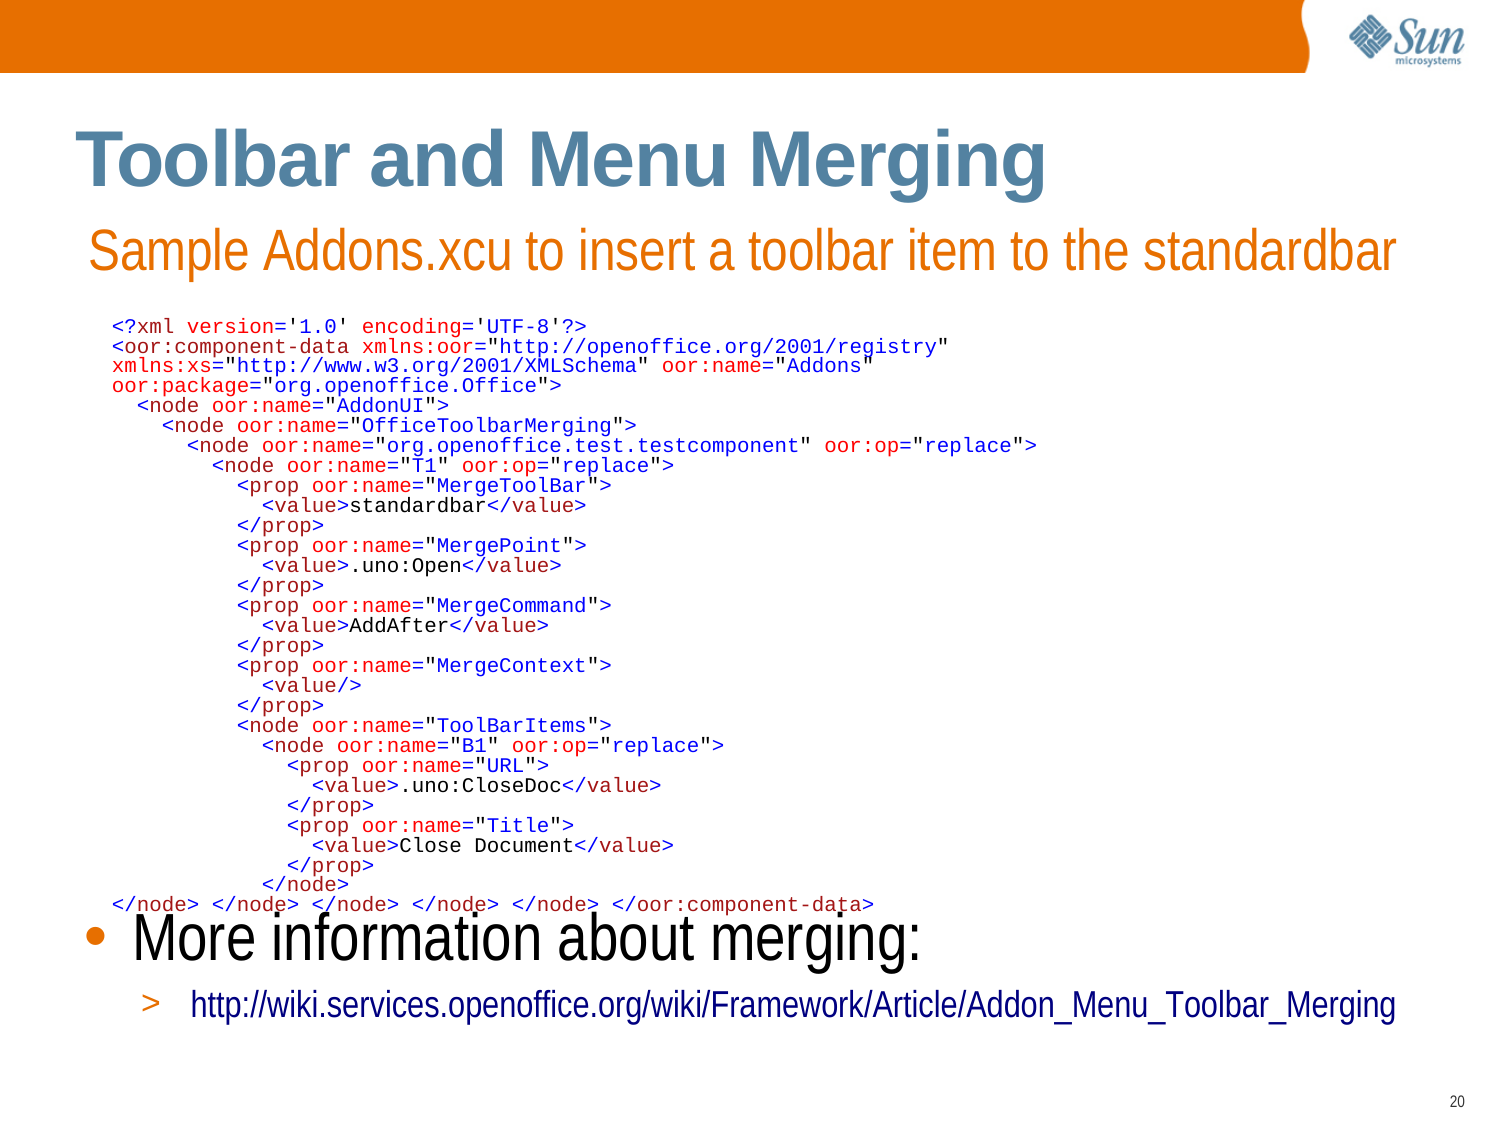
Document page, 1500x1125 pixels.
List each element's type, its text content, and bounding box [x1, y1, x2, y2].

text_box Sample Addons.xcu to insert a toolbar item to the standardbar [88, 224, 1416, 307]
list More information about merging: http://wiki.services.openoffice.org/wiki/Framework/Article/Addon_Menu_Toolbar_Merging [64, 908, 1402, 1068]
title Toolbar and Menu Merging [75, 123, 1437, 227]
picture [0, 0, 1500, 73]
list <?xml version='1.0' encoding='UTF-8'?> <oor:component-data xmlns:oor="http://openoffice.org/2001/registry" xmlns:xs="http://www.w3.org/2001/XMLSchema" oor:name="Addons" oor:package="org.openoffice.Office"> <node oor:name="AddonUI"> <node oor:name="OfficeToolbarMerging"> <node oor:name="org.openoffice.test.testcomponent" oor:op="replace"> <node oor:name="T1" oor:op="replace"> <prop oor:name="MergeToolBar"> <value>standardbar</value> </prop> <prop oor:name="MergePoint"> <value>.uno:Open</value> </prop> <prop oor:name="MergeCommand"> <value>AddAfter</value> </prop> <prop oor:name="MergeContext"> <value/> </prop> <node oor:name="ToolBarItems"> <node oor:name="B1" oor:op="replace"> <prop oor:name="URL"> <value>.uno:CloseDoc</value> </prop> <prop oor:name="Title"> <value>Close Document</value> </prop> </node> </node> </node> </node> </node> </node> </oor:component-data> [111, 317, 1268, 883]
